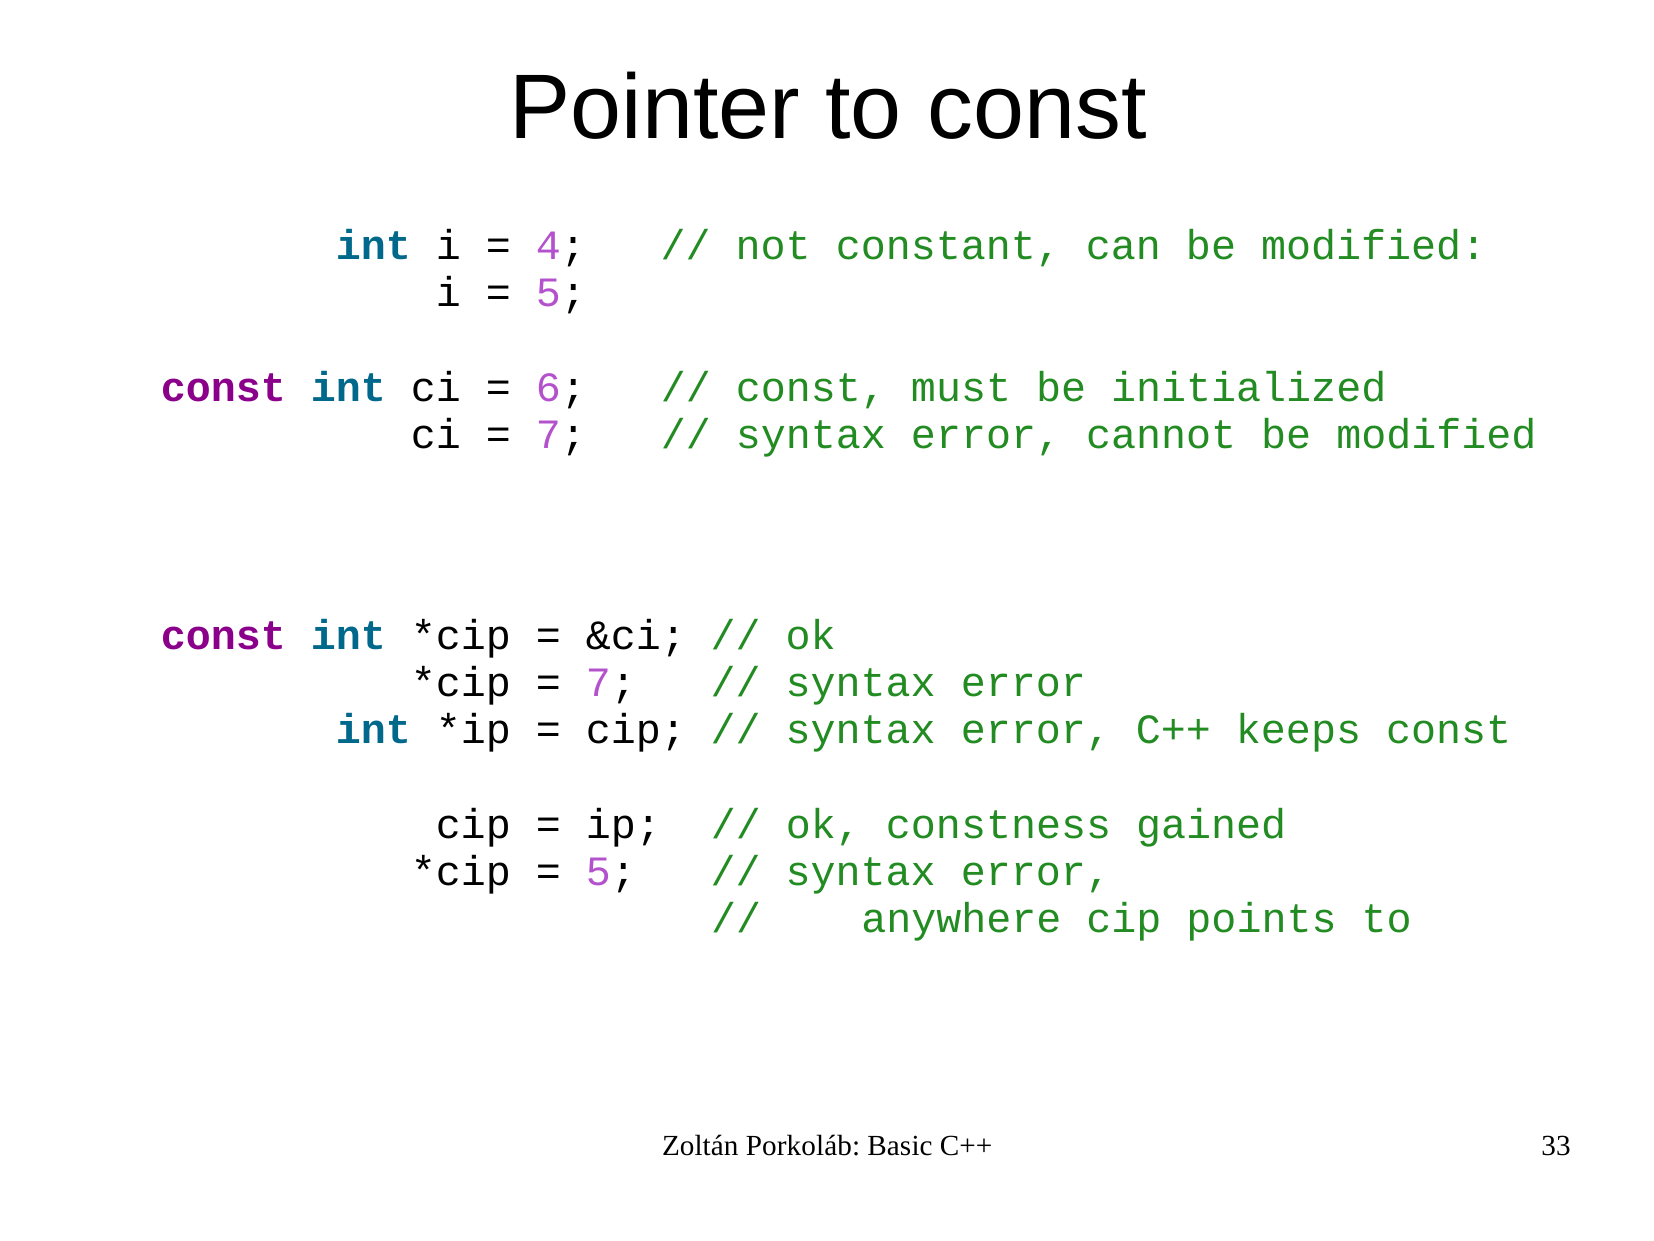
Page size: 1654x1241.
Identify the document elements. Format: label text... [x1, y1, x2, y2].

list int i = 4; // not constant, can be modified: i = 5; const int ci = 6; // const, must be initialized ci = 7; // syntax error, cannot be modified const int *cip = &ci; // ok *cip = 7; // syntax error int *ip = cip; // syntax error, C++ keeps const cip = ip; // ok, constness gained *cip = 5; // syntax error, // anywhere cip points to [90, 225, 1579, 1036]
title Pointer to const [60, 2, 1598, 211]
